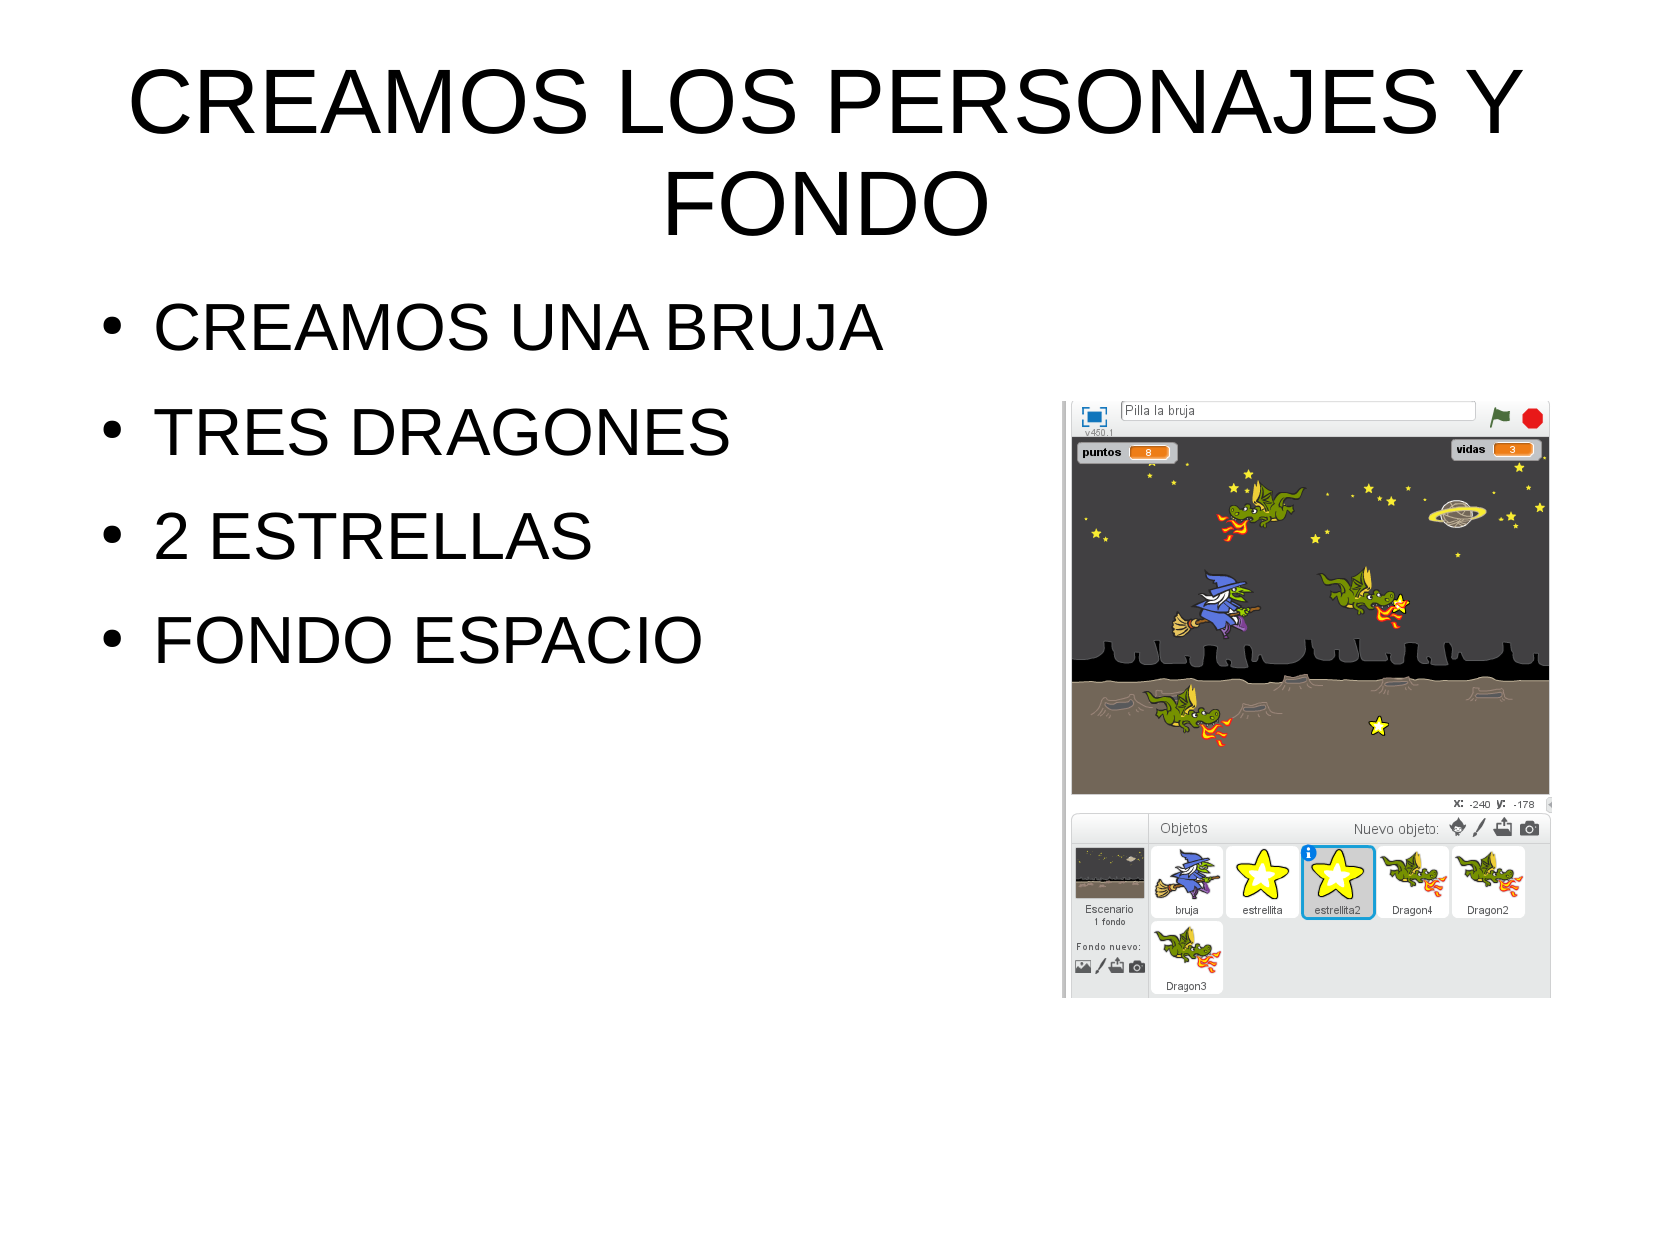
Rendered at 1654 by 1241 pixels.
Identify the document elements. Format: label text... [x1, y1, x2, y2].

title CREAMOS LOS PERSONAJES Y FONDO [82, 49, 1571, 257]
list CREAMOS UNA BRUJA TRES DRAGONES 2 ESTRELLAS FONDO ESPACIO [82, 290, 1571, 1010]
picture [1062, 401, 1552, 998]
